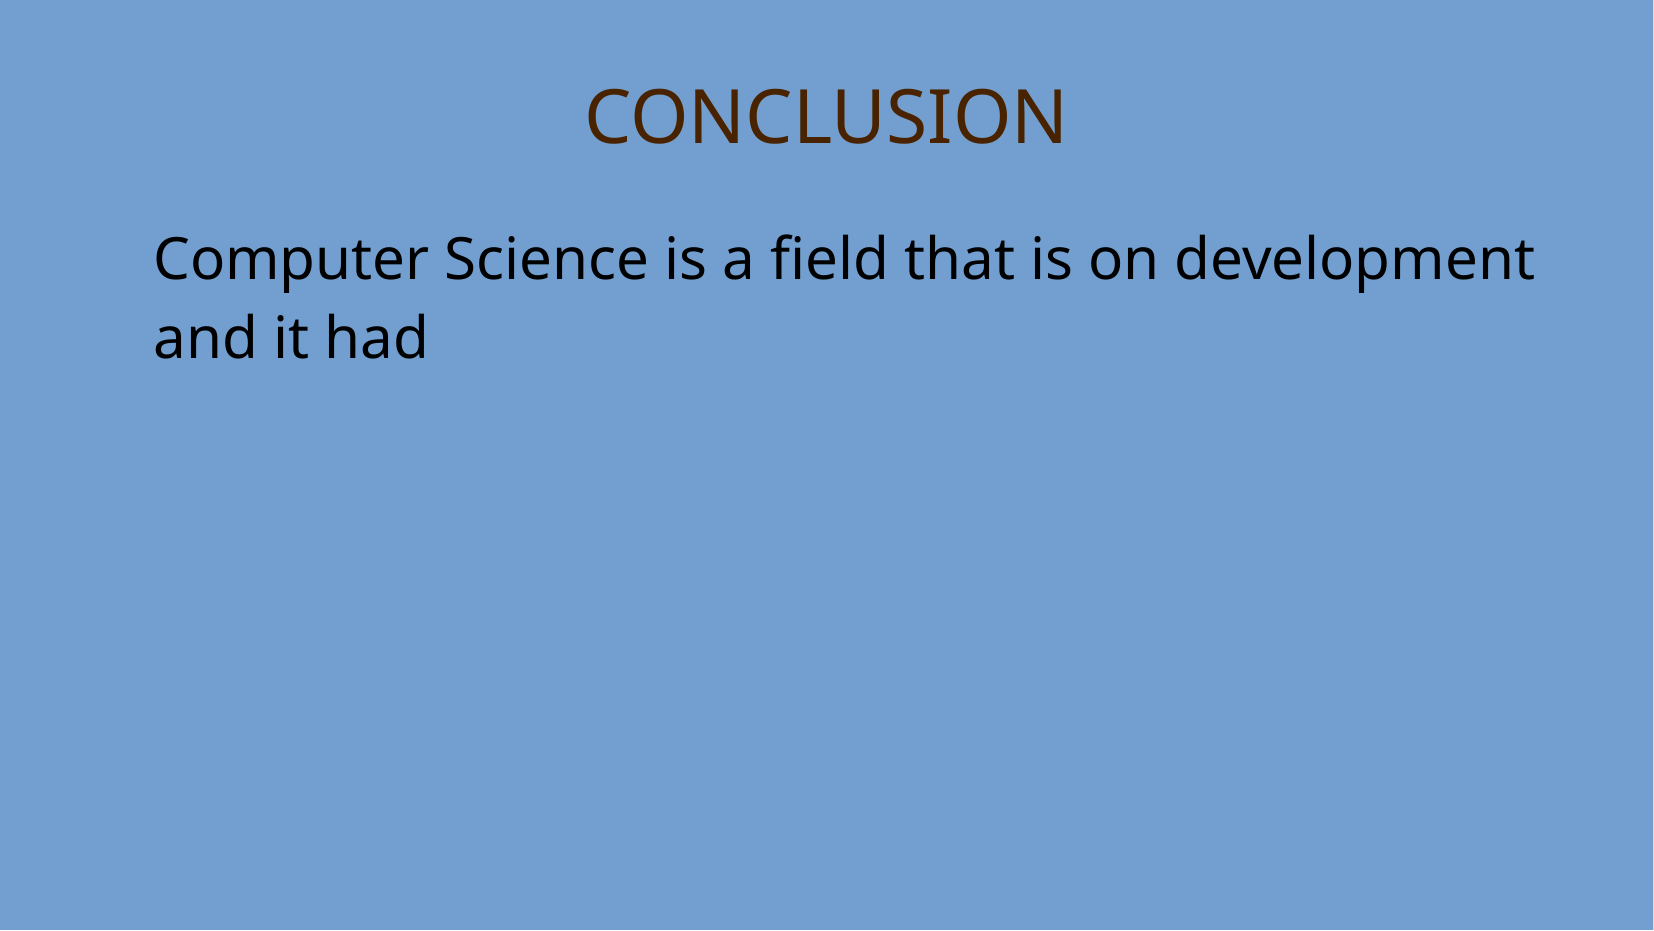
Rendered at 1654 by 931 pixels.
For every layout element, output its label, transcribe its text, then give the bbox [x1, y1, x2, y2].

list Computer Science is a field that is on development and it had [82, 217, 1571, 757]
title CONCLUSION [82, 37, 1571, 193]
